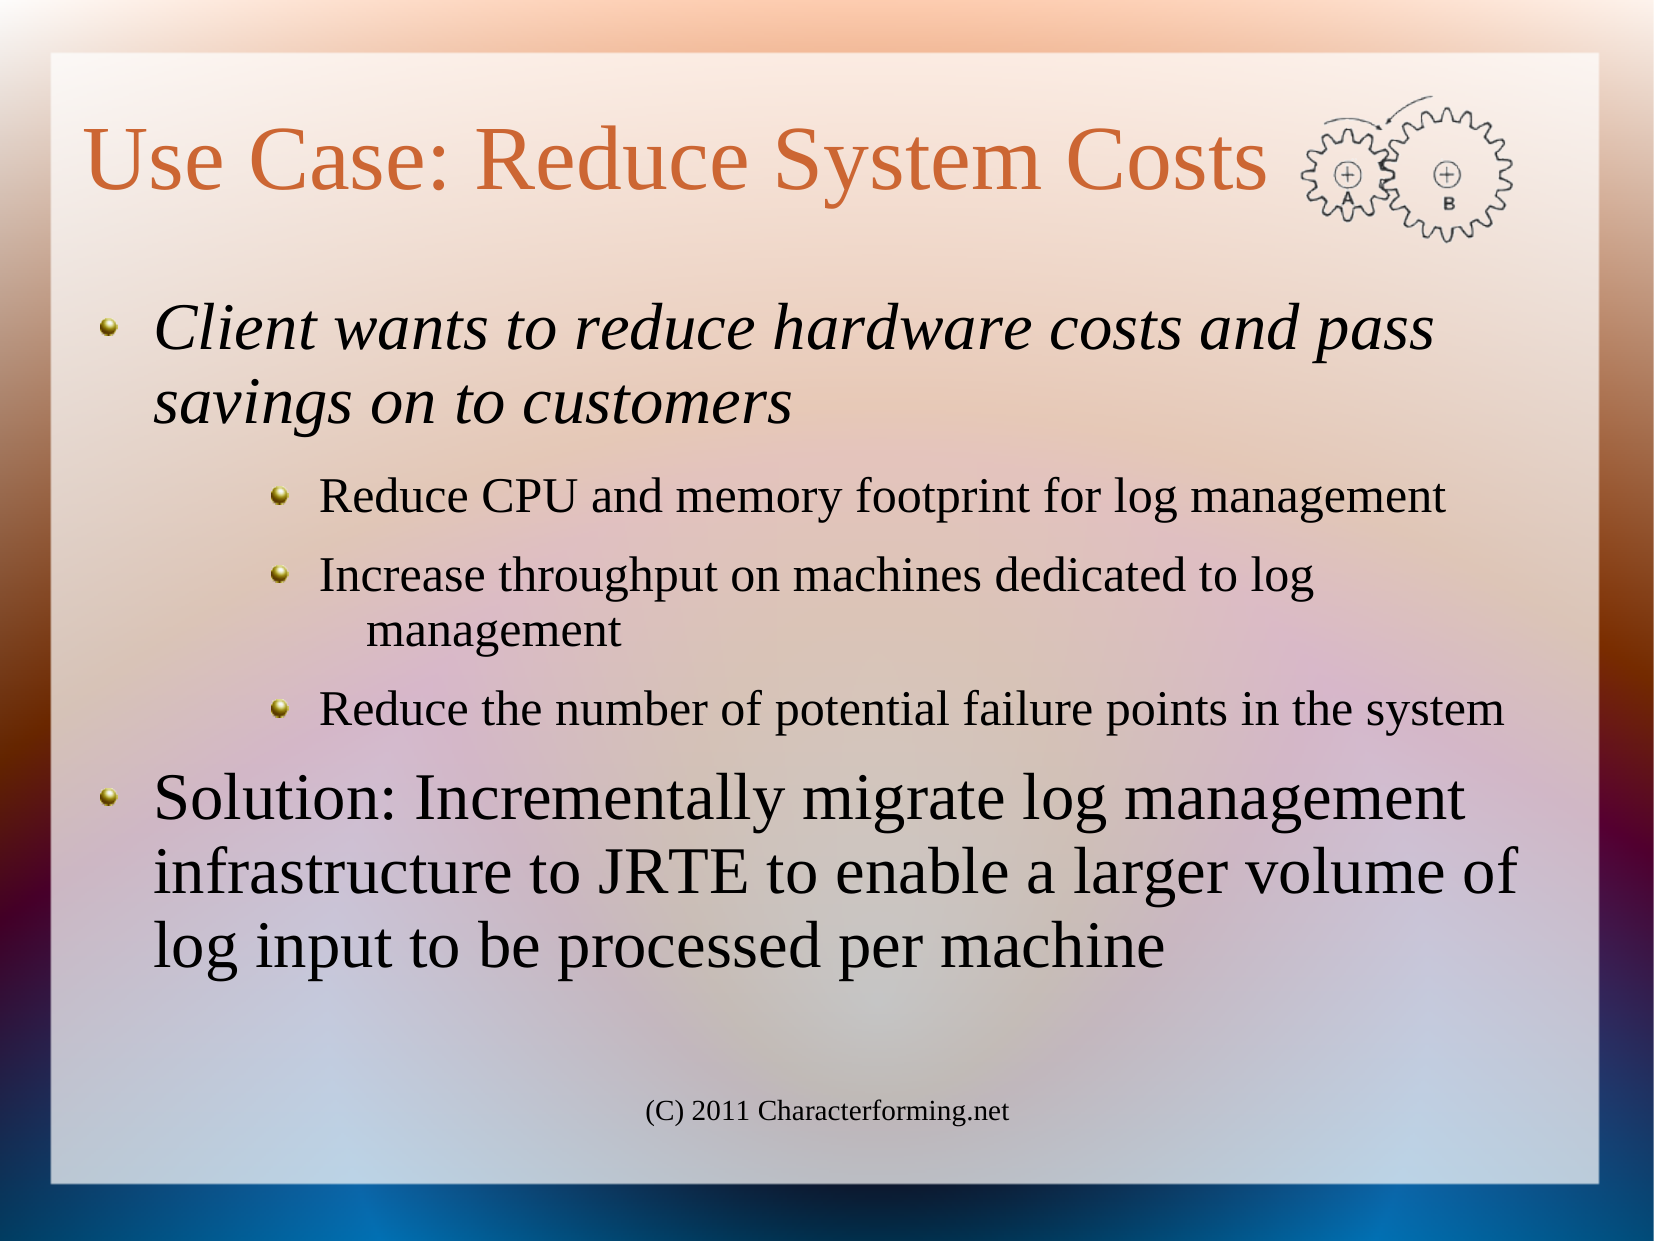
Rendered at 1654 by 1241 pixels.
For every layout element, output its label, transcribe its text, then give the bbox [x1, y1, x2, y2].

title Use Case: Reduce System Costs [82, 55, 1571, 263]
list Client wants to reduce hardware costs and pass savings on to customers Reduce CPU and memory footprint for log management Increase throughput on machines dedicated to log management Reduce the number of potential failure points in the system Solution: Incrementally migrate log management infrastructure to JRTE to enable a larger volume of log input to be processed per machine [82, 290, 1571, 1109]
picture [0, 0, 1654, 1241]
